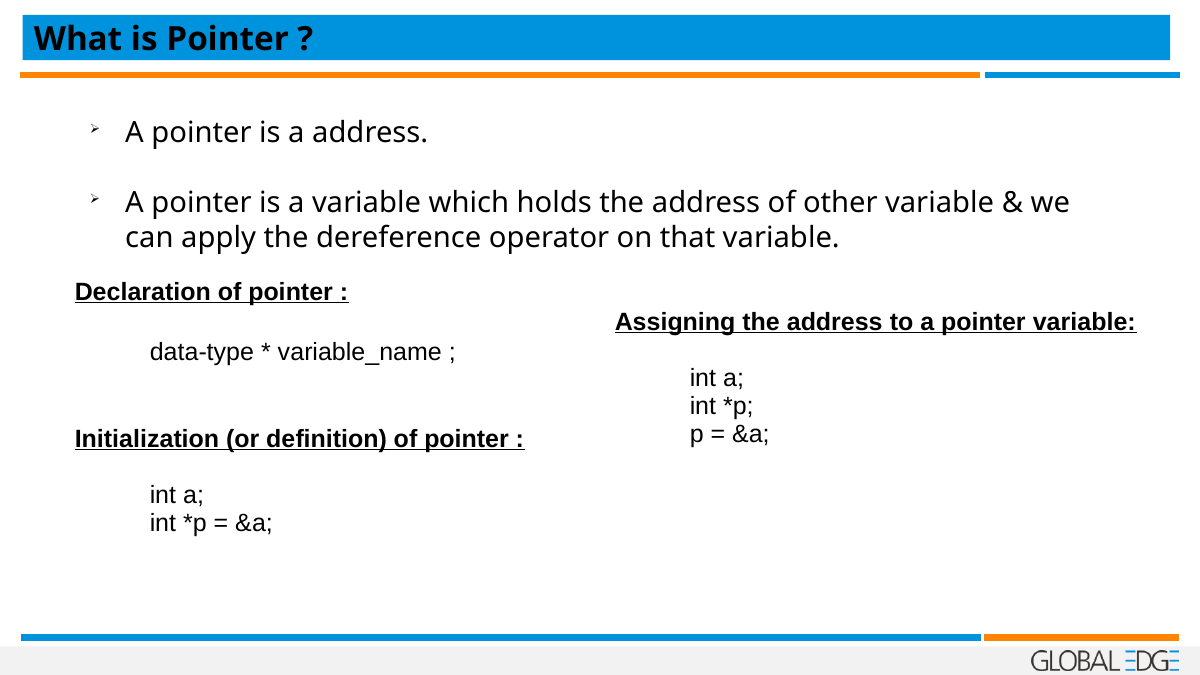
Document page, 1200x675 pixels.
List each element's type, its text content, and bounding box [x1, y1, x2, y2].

picture [1031, 650, 1179, 671]
text_box Assigning the address to a pointer variable: int a; int *p; p = &a; [600, 300, 1186, 456]
text_box data-type * variable_name ; [135, 330, 600, 374]
text_box Initialization (or definition) of pointer : int a; int *p = &a; [60, 417, 631, 602]
text_box What is Pointer ? [22, 14, 1171, 61]
text_box A pointer is a address. A pointer is a variable which holds the address of other variable & we can apply the dereference operator on that variable. [74, 105, 1110, 252]
text_box Declaration of pointer : [60, 269, 391, 315]
